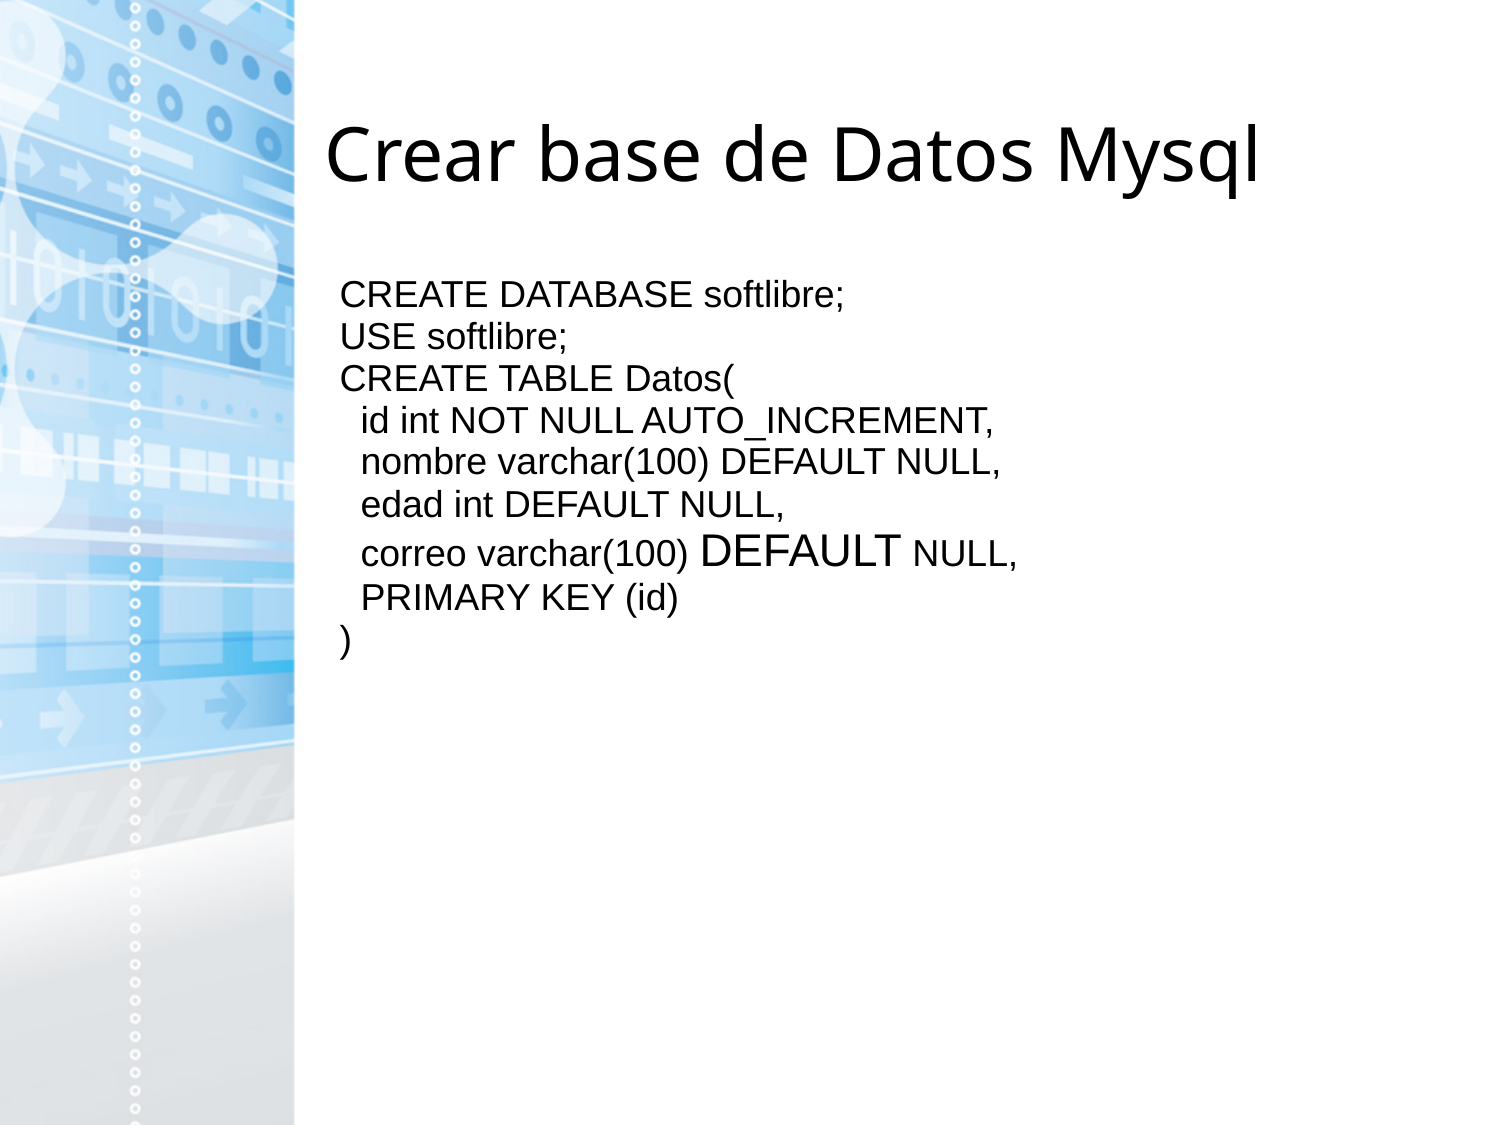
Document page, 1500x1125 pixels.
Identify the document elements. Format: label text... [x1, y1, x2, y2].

text_box CREATE DATABASE softlibre; USE softlibre; CREATE TABLE Datos( id int NOT NULL AUTO_INCREMENT, nombre varchar(100) DEFAULT NULL, edad int DEFAULT NULL, correo varchar(100) DEFAULT NULL, PRIMARY KEY (id) ) [324, 265, 1447, 680]
title Crear base de Datos Mysql [324, 59, 1435, 247]
picture [0, 0, 1500, 1125]
